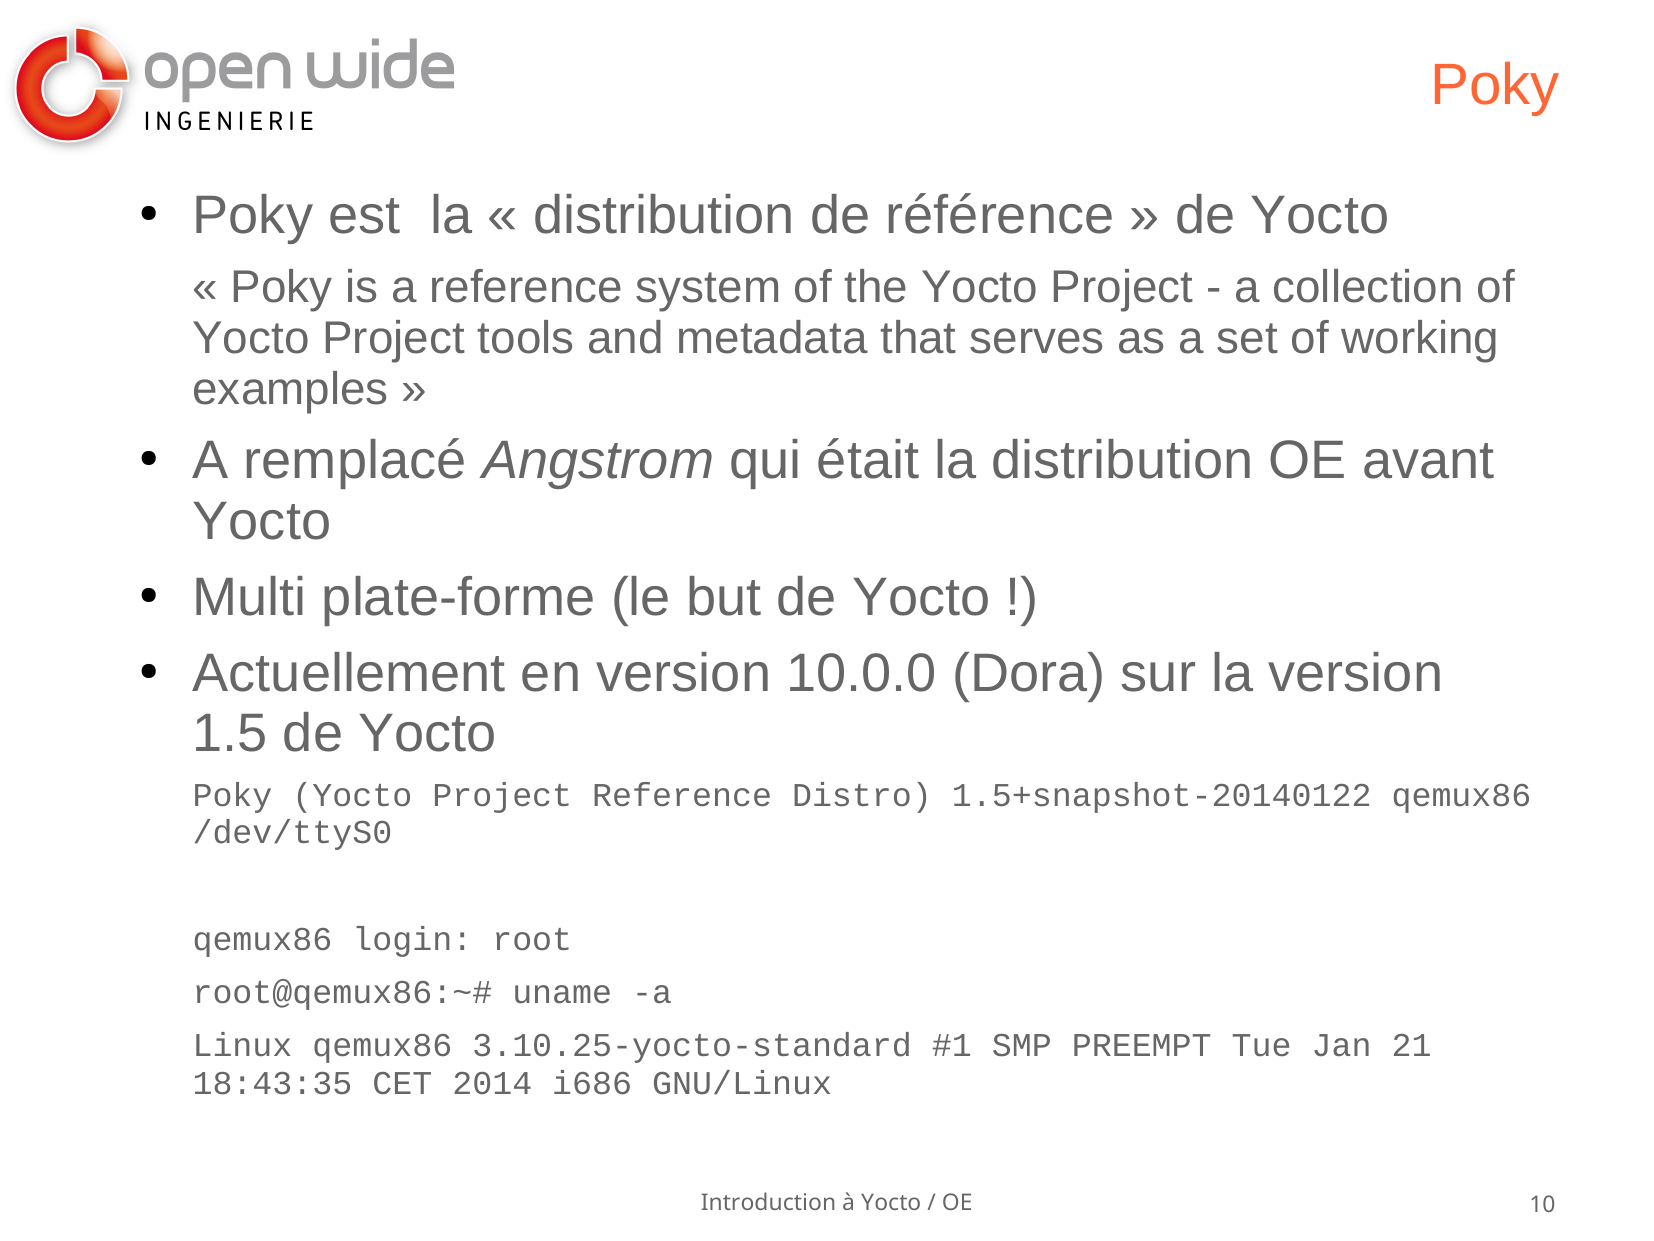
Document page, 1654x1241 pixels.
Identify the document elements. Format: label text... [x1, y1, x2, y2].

title Poky [602, 12, 1561, 157]
list Poky est la « distribution de référence » de Yocto « Poky is a reference system of the Yocto Project - a collection of Yocto Project tools and metadata that serves as a set of working examples » A remplacé Angstrom qui était la distribution OE avant Yocto Multi plate-forme (le but de Yocto !) Actuellement en version 10.0.0 (Dora) sur la version 1.5 de Yocto Poky (Yocto Project Reference Distro) 1.5+snapshot-20140122 qemux86 /dev/ttyS0 qemux86 login: root root@qemux86:~# uname -a Linux qemux86 3.10.25-yocto-standard #1 SMP PREEMPT Tue Jan 21 18:43:35 CET 2014 i686 GNU/Linux [121, 184, 1534, 1106]
picture [0, 0, 454, 161]
